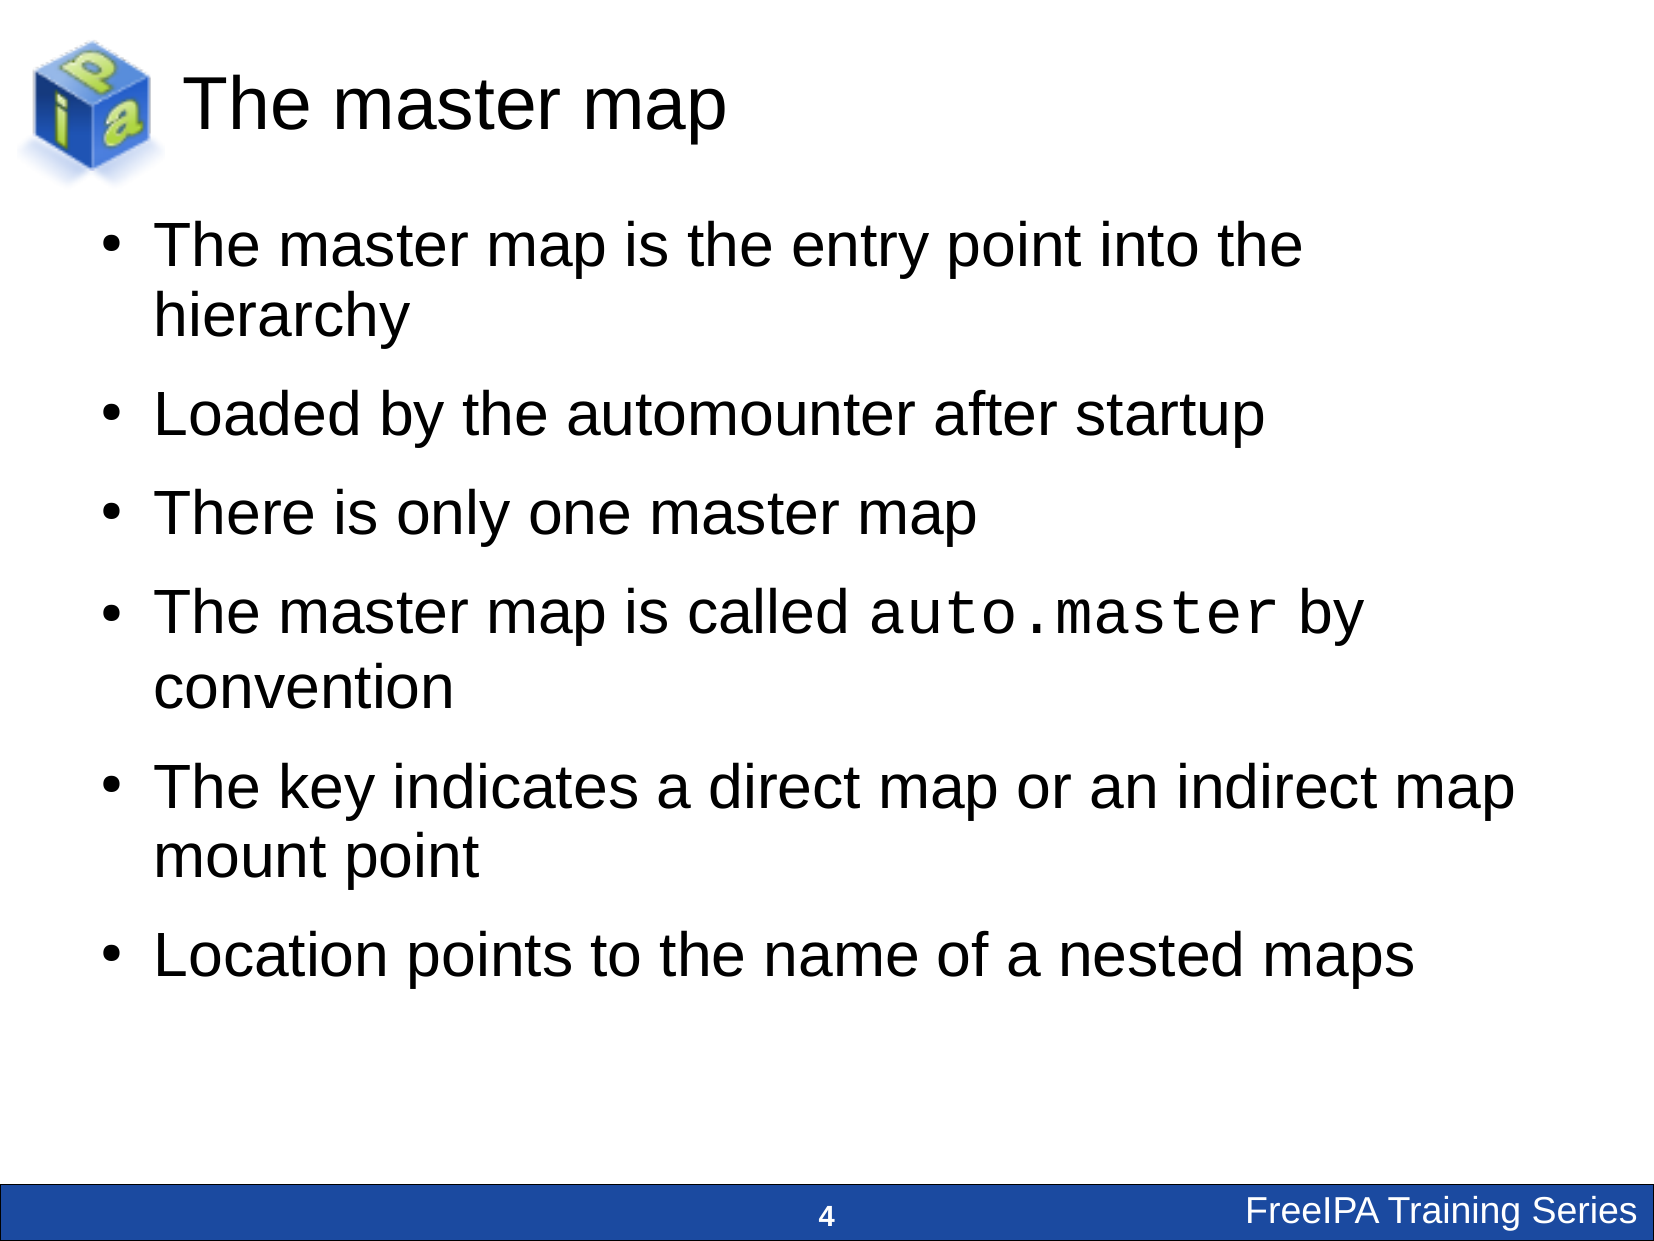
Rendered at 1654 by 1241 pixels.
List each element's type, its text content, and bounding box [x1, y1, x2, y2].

title The master map [182, 31, 1579, 177]
list The master map is the entry point into the hierarchy Loaded by the automounter after startup There is only one master map The master map is called auto.master by convention The key indicates a direct map or an indirect map mount point Location points to the name of a nested maps [82, 209, 1571, 991]
picture [17, 34, 165, 193]
